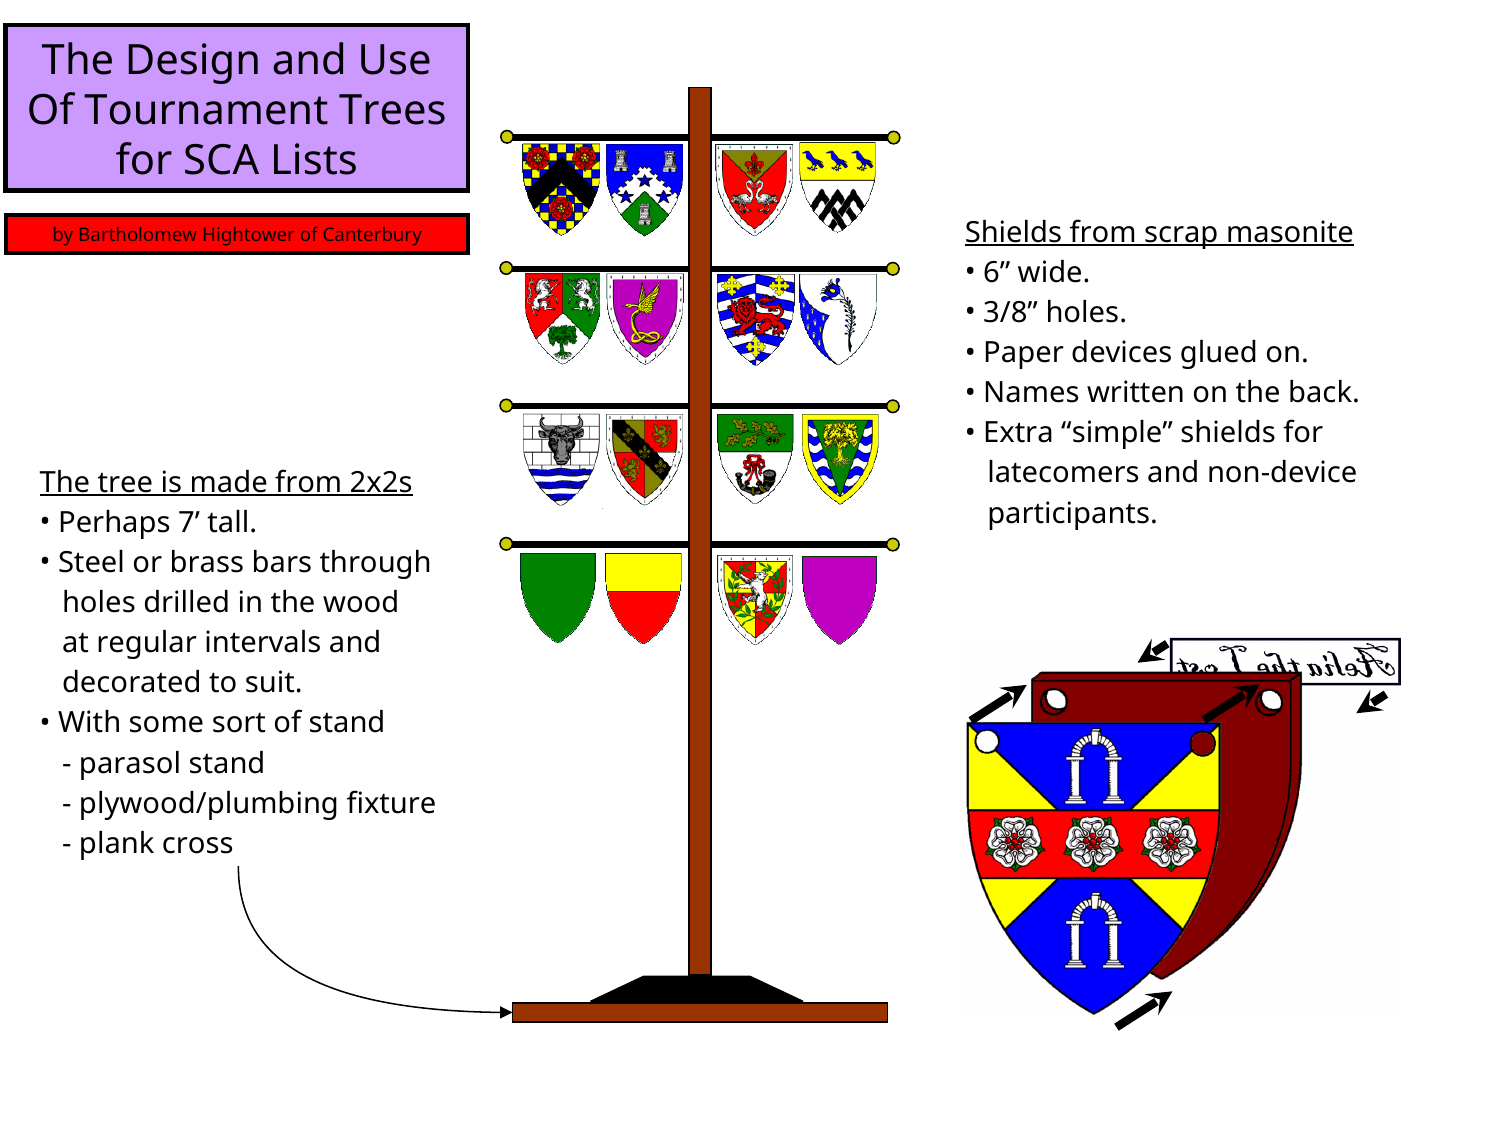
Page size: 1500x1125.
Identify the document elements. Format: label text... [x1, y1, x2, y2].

picture [713, 272, 880, 372]
text_box [886, 538, 900, 551]
text_box Shields from scrap masonite 6” wide. 3/8” holes. Paper devices glued on. Names written on the back. Extra “simple” shields for latecomers and non-device participants. [950, 199, 1376, 537]
text_box [500, 537, 513, 551]
text_box [886, 400, 900, 413]
picture [711, 549, 883, 651]
text_box [500, 261, 513, 275]
text_box [500, 399, 513, 412]
text_box [590, 87, 804, 1002]
text_box by Bartholomew Hightower of Canterbury [5, 214, 469, 253]
text_box The Design and Use Of Tournament Trees for SCA Lists [5, 24, 468, 191]
picture [516, 141, 688, 239]
picture [513, 548, 688, 650]
text_box [886, 262, 900, 276]
picture [518, 409, 687, 511]
text_box The tree is made from 2x2s Perhaps 7’ tall. Steel or brass bars through holes drilled in the wood at regular intervals and decorated to suit. With some sort of stand - parasol stand - plywood/plumbing fixture - plank cross [24, 449, 452, 867]
picture [521, 272, 688, 370]
text_box [512, 1003, 888, 1022]
text_box [500, 130, 514, 144]
picture [711, 409, 884, 510]
text_box [887, 131, 900, 144]
picture [712, 141, 882, 241]
picture [962, 637, 1401, 1018]
